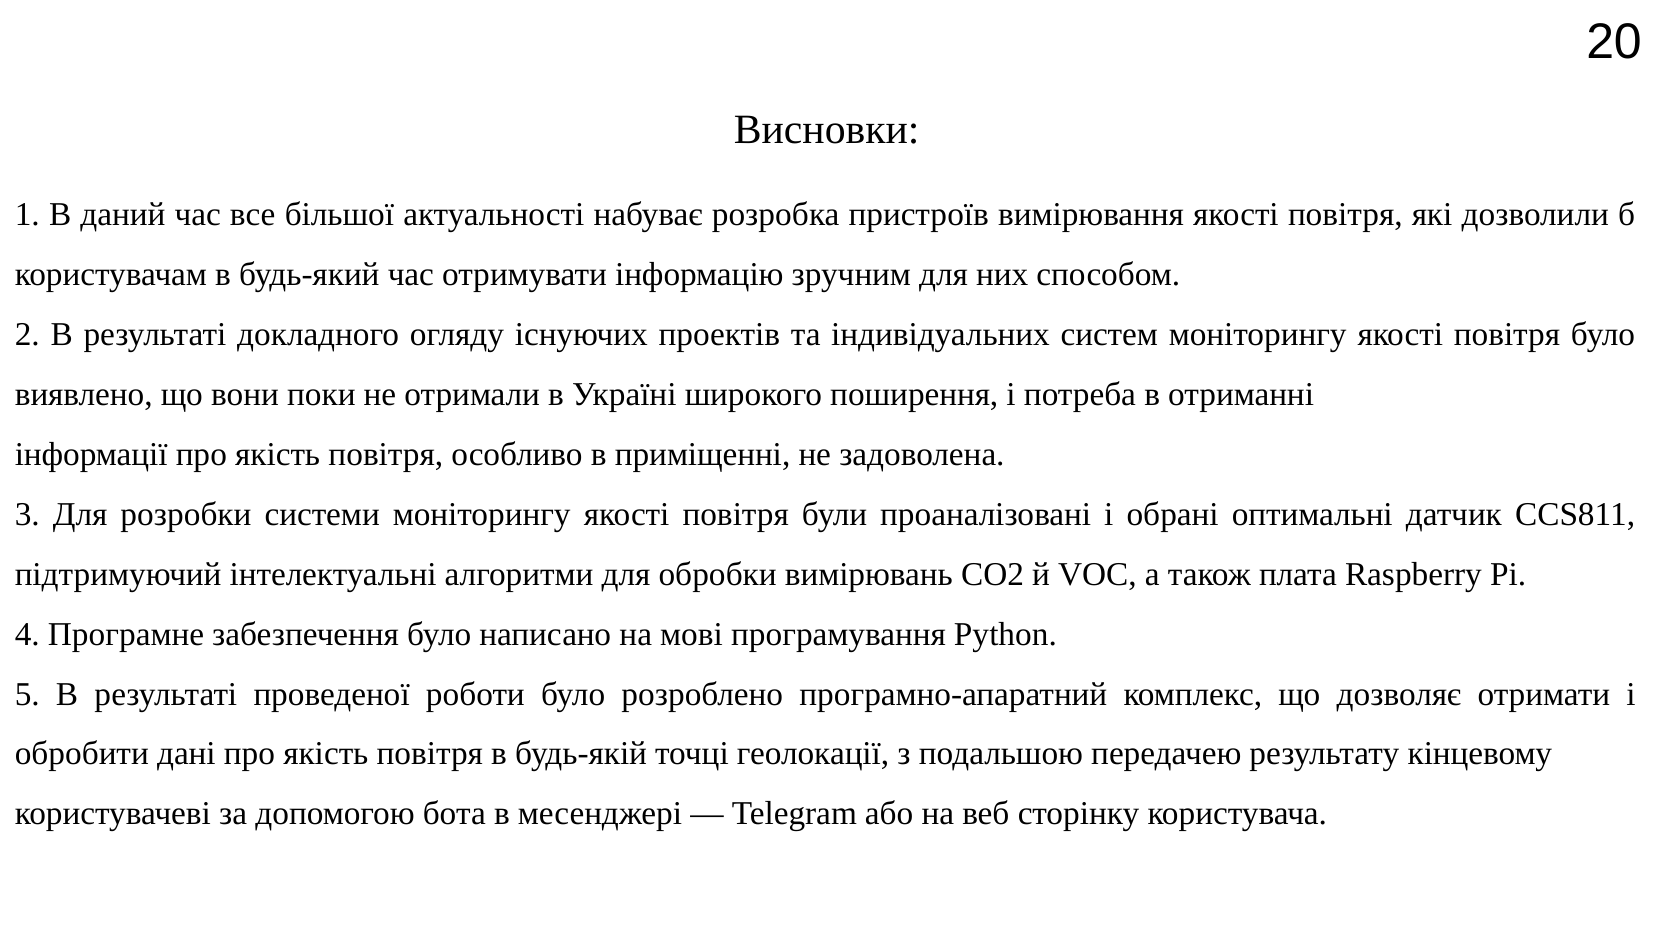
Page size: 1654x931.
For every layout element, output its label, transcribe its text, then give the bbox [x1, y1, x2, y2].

text_box <номер> [1571, 0, 1654, 76]
text_box Висновки: [719, 94, 957, 160]
text_box 1. В даний час все більшої актуальності набуває розробка пристроїв вимірювання якості повітря, які дозволили б користувачам в будь-який час отримувати інформацію зручним для них способом. 2. В результаті докладного огляду існуючих проектів та індивідуальних систем моніторингу якості повітря було виявлено, що вони поки не отримали в Україні широкого поширення, і потреба в отриманні інформації про якість повітря, особливо в приміщенні, не задоволена. 3. Для розробки системи моніторингу якості повітря були проаналізовані і обрані оптимальні датчик CCS811, підтримуючий інтелектуальні алгоритми для обробки вимірювань СO2 й VOC, а також плата Raspberry Pi. 4. Програмне забезпечення було написано на мові програмування Python. 5. В результаті проведеної роботи було розроблено програмно-апаратний комплекс, що дозволяє отримати і обробити дані про якість повітря в будь-якій точці геолокації, з подальшою передачею результату кінцевому користувачеві за допомогою бота в месенджері — Telegram або на веб сторінку користувача. [0, 165, 1653, 839]
